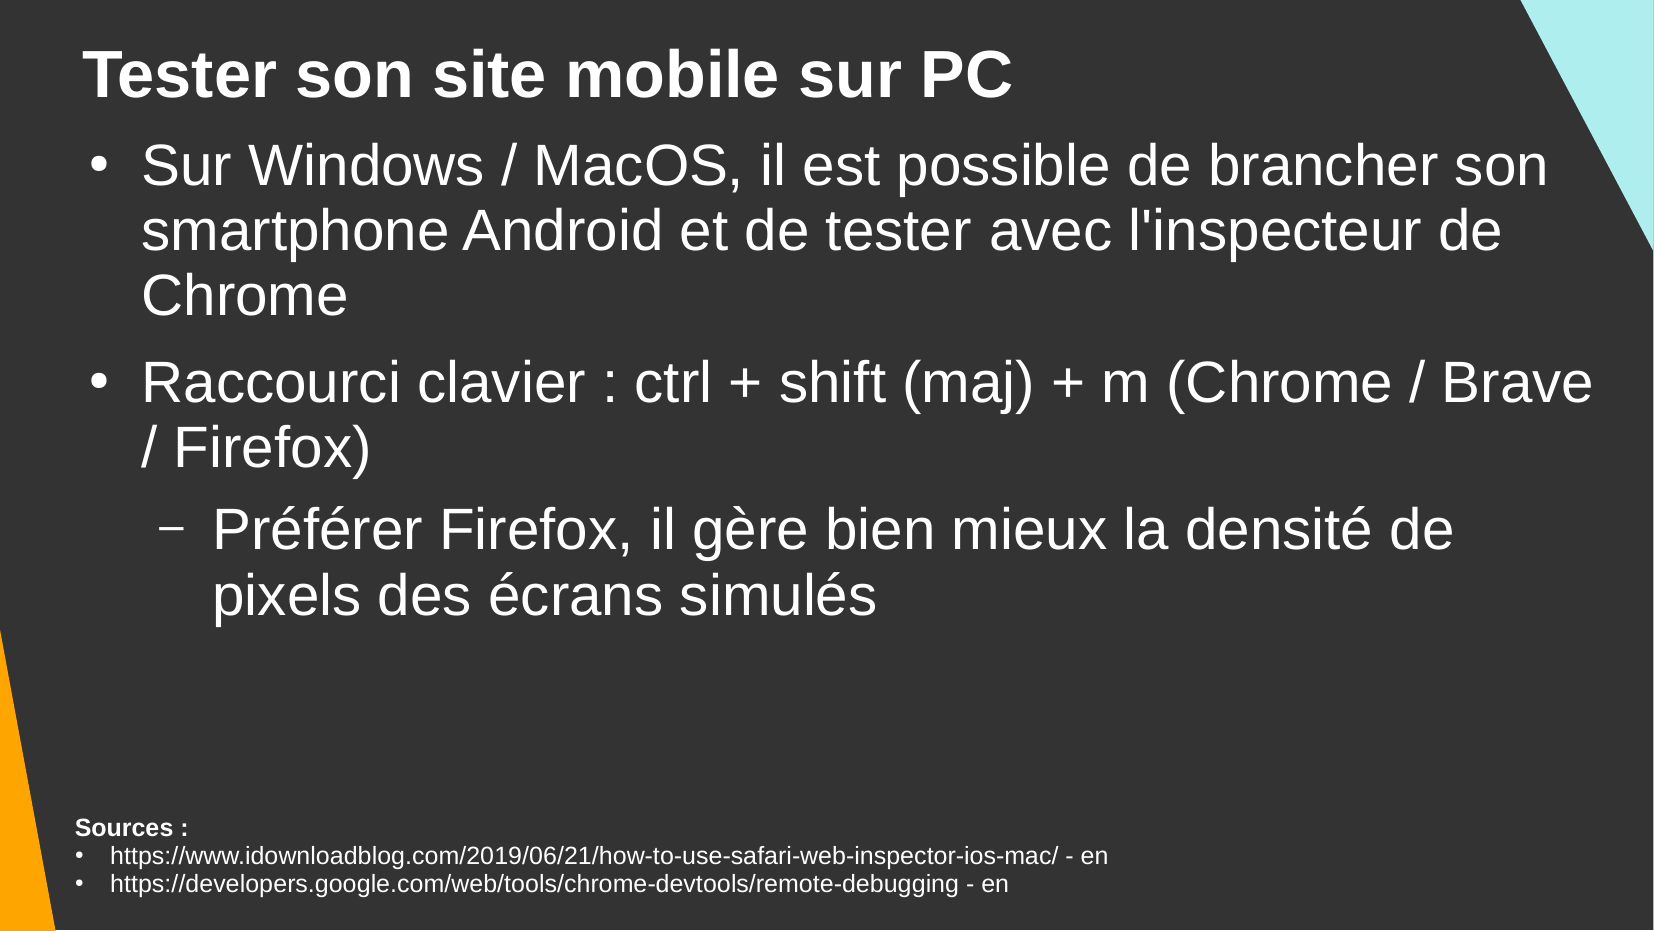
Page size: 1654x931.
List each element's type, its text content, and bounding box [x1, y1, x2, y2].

text_box Sources : https://www.idownloadblog.com/2019/06/21/how-to-use-safari-web-inspector-ios-mac/ - en https://developers.google.com/web/tools/chrome-devtools/remote-debugging - en [60, 806, 1654, 905]
text_box [0, 629, 56, 931]
title Tester son site mobile sur PC [82, 37, 1571, 112]
text_box [1520, 0, 1654, 253]
list Sur Windows / MacOS, il est possible de brancher son smartphone Android et de tester avec l'inspecteur de Chrome Raccourci clavier : ctrl + shift (maj) + m (Chrome / Brave / Firefox) Préférer Firefox, il gère bien mieux la densité de pixels des écrans simulés [70, 132, 1605, 718]
